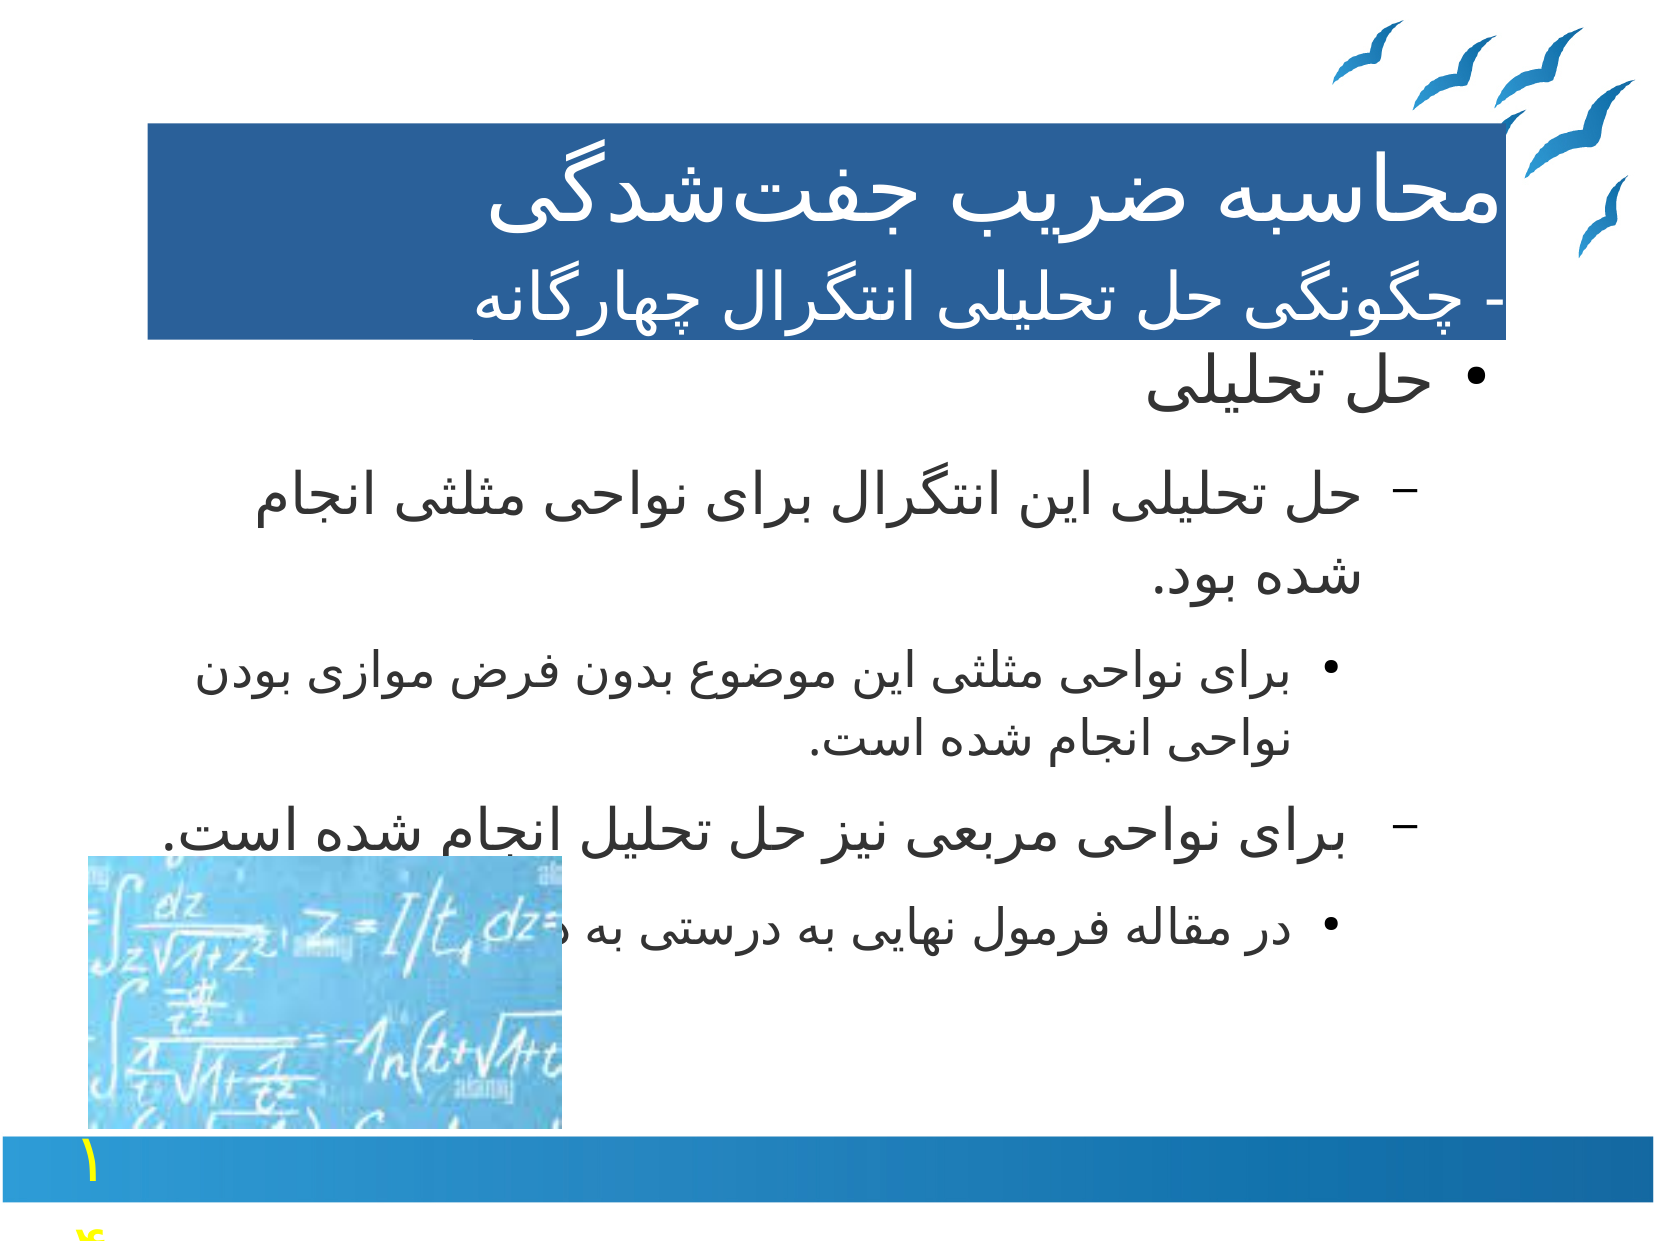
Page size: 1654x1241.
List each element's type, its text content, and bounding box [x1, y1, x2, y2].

title محاسبه ضریب جفت‌شدگی - چگونگی حل تحلیلی انتگرال چهارگانه [147, 123, 1506, 331]
picture [0, 0, 1654, 1241]
text_box ۱۴ [59, 1102, 148, 1241]
list حل تحلیلی حل تحلیلی این انتگرال برای نواحی مثلثی انجام شده بود. برای نواحی مثلثی این موضوع بدون فرض موازی بودن نواحی انجام شده است. برای نواحی مربعی نیز حل تحلیل انجام شده است. در مقاله فرمول نهایی به درستی به دست نیامده است. [147, 331, 1506, 1057]
